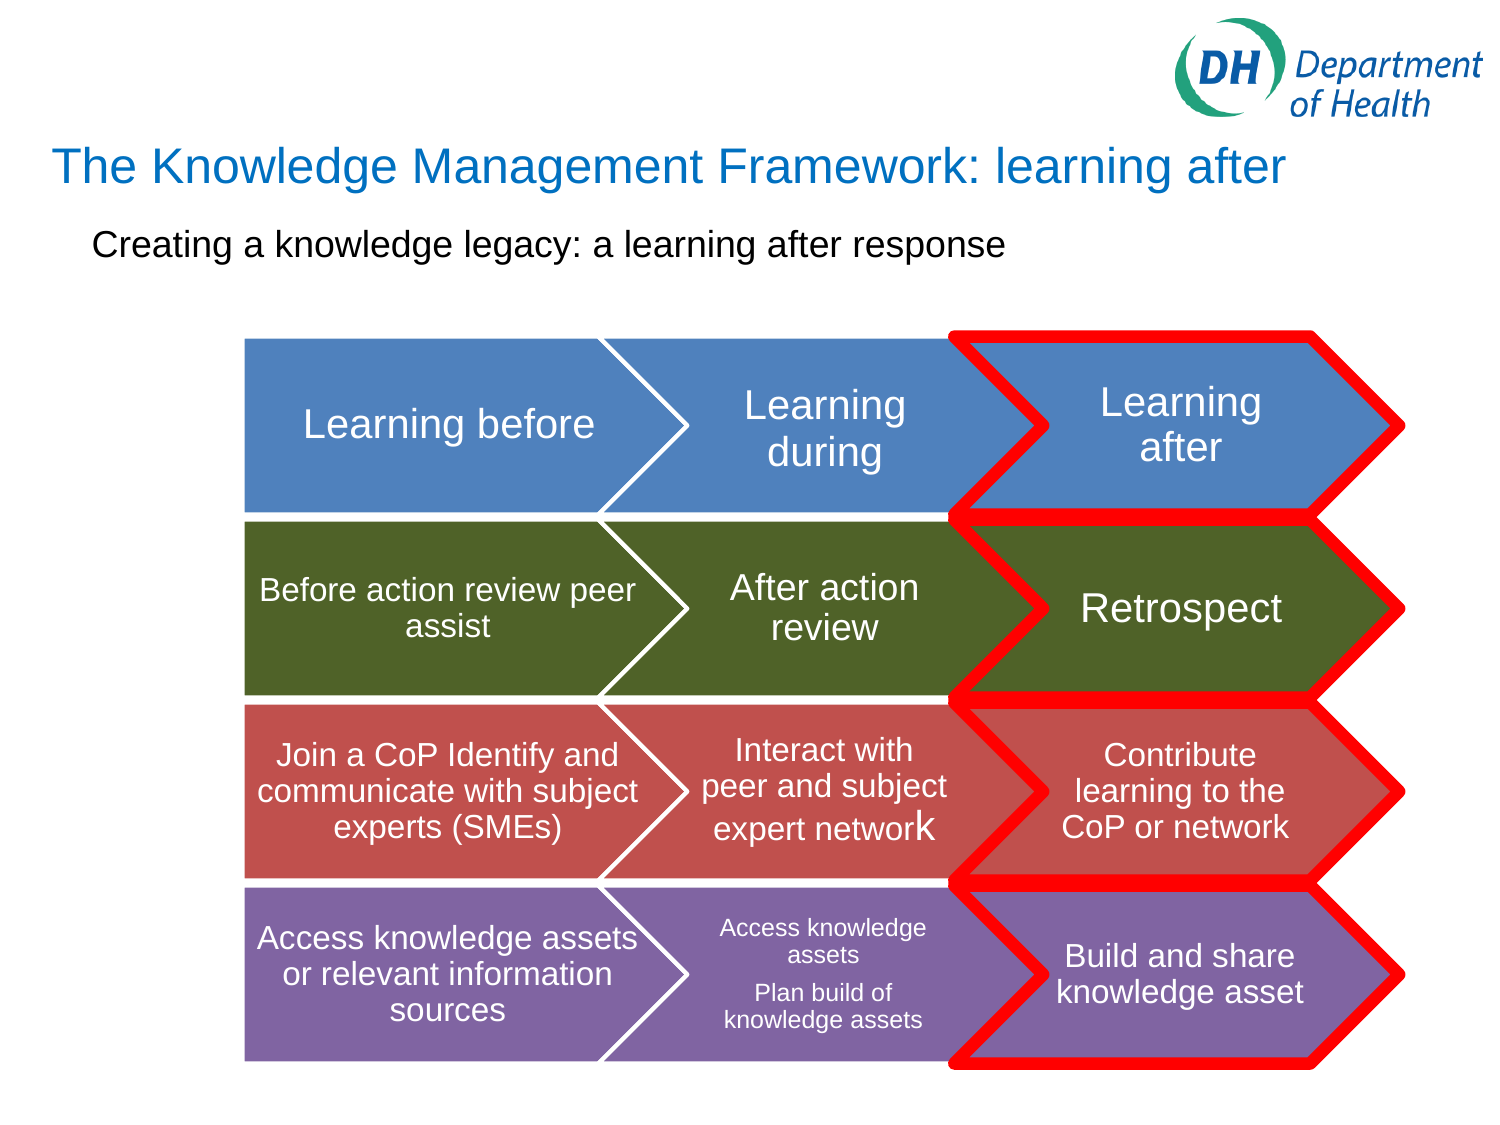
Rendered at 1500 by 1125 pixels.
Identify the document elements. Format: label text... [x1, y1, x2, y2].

text_box Contribute learning to the CoP or network [954, 702, 1400, 881]
text_box Retrospect [954, 519, 1400, 698]
text_box Join a CoP Identify and communicate with subject experts (SMEs) [242, 702, 686, 881]
text_box Before action review peer assist [242, 519, 686, 698]
picture [1175, 19, 1483, 117]
text_box Interact with peer and subject expert network [598, 702, 1042, 881]
text_box Build and share knowledge asset [954, 885, 1400, 1064]
text_box After action review [598, 519, 1042, 698]
text_box Creating a knowledge legacy: a learning after response [76, 212, 1081, 273]
text_box Access knowledge assets Plan build of knowledge assets [598, 885, 1042, 1064]
text_box Learning during [598, 336, 1042, 515]
title The Knowledge Management Framework: learning after [1, 124, 1352, 312]
text_box Learning before [242, 336, 686, 515]
text_box Learning after [954, 336, 1400, 515]
text_box Access knowledge assets or relevant information sources [242, 885, 686, 1064]
